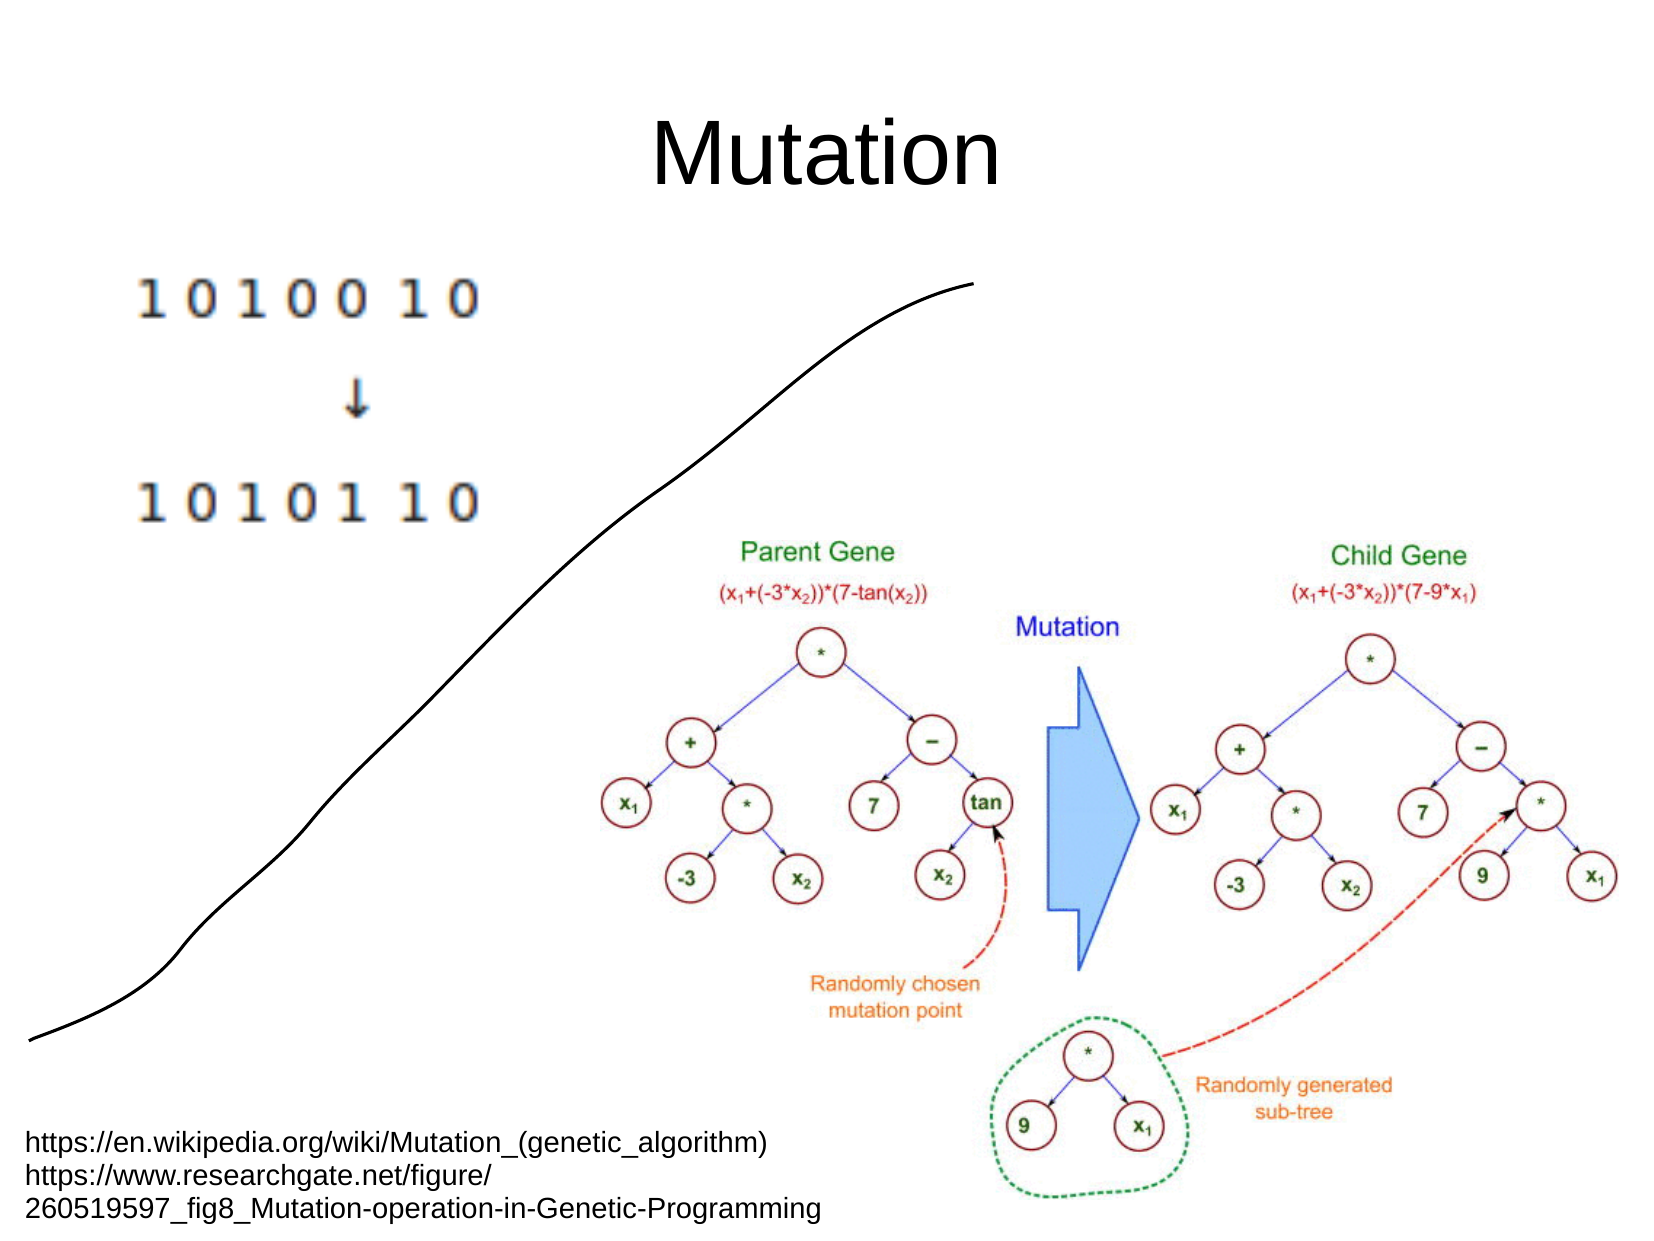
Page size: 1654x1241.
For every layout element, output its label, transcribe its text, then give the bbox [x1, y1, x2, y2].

title Mutation [82, 49, 1571, 257]
text_box https://en.wikipedia.org/wiki/Mutation_(genetic_algorithm) https://www.researchgate.net/figure/260519597_fig8_Mutation-operation-in-Genetic-Programming [10, 1119, 856, 1233]
picture [600, 540, 1619, 1201]
picture [90, 242, 521, 573]
